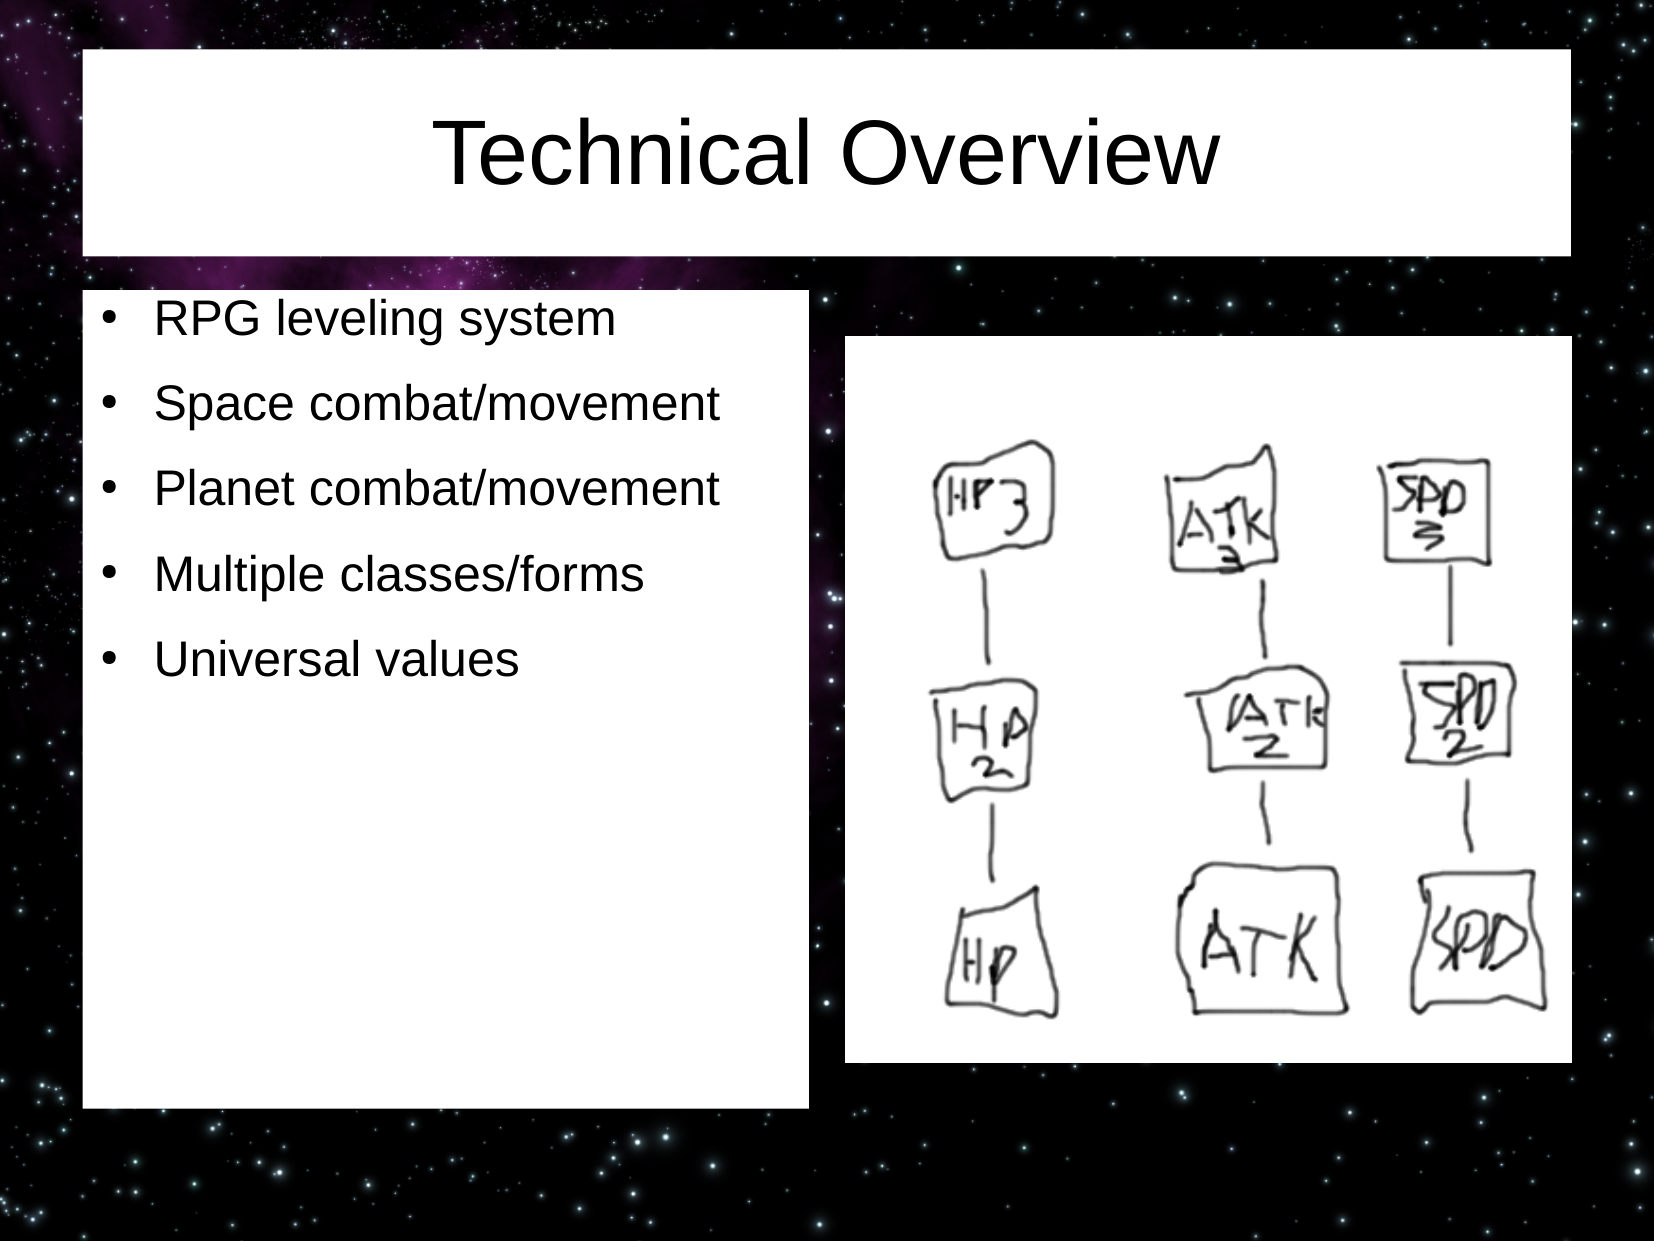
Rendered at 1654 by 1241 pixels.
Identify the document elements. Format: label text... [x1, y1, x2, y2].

picture [0, 0, 1654, 1241]
title Technical Overview [82, 49, 1571, 257]
list RPG leveling system Space combat/movement Planet combat/movement Multiple classes/forms Universal values [82, 290, 809, 1109]
